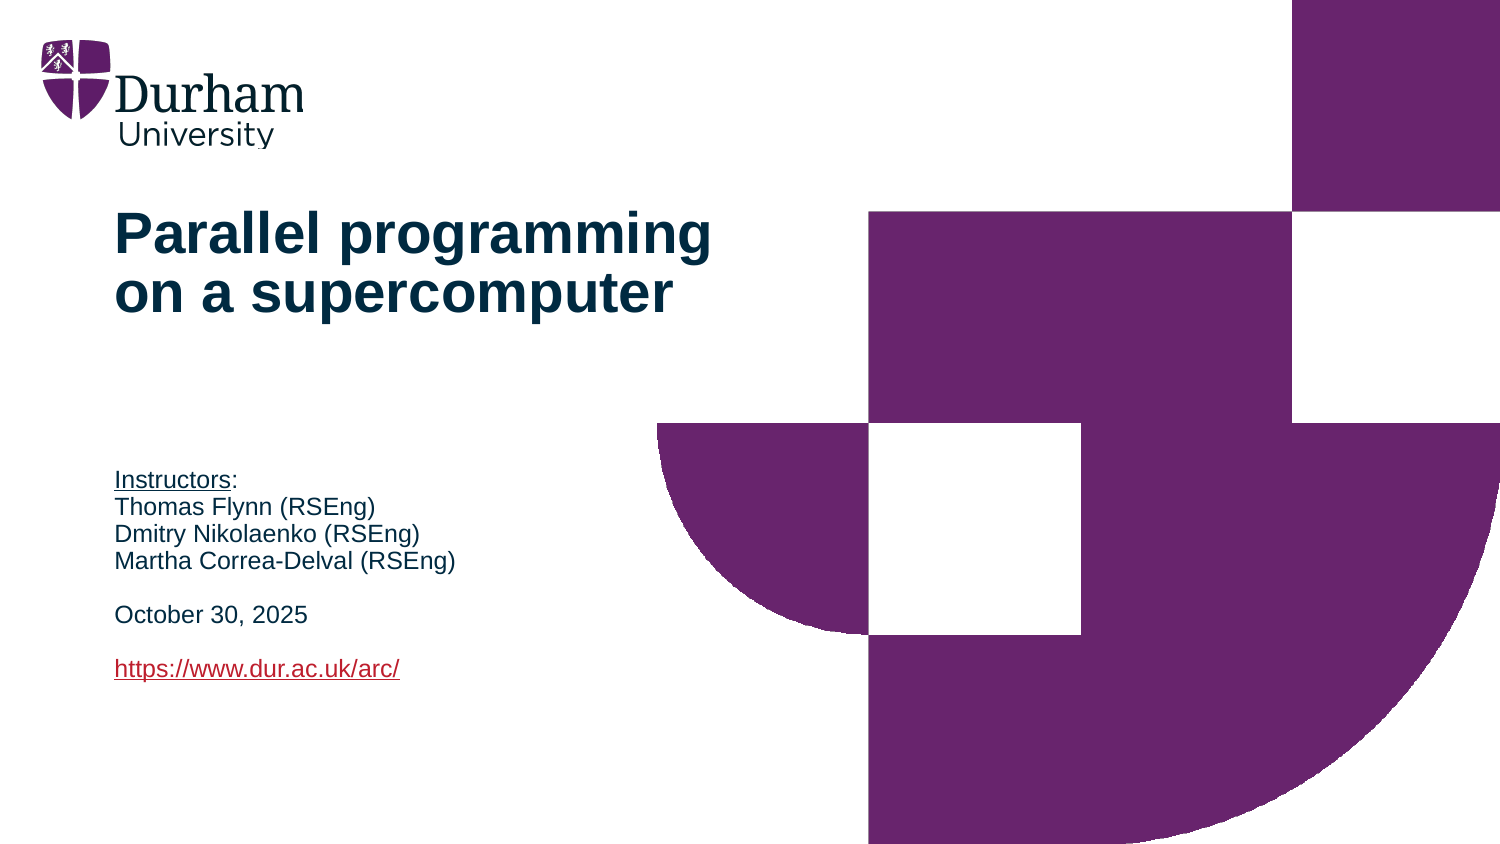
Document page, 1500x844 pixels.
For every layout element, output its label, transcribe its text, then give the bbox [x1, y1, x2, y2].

picture [656, 0, 1500, 844]
title Parallel programming on a supercomputer [114, 205, 808, 387]
picture [41, 40, 303, 149]
subtitle Instructors: Thomas Flynn (RSEng) Dmitry Nikolaenko (RSEng) Martha Correa-Delval (RSEng) October 30, 2025 https://www.dur.ac.uk/arc/ [114, 467, 804, 637]
